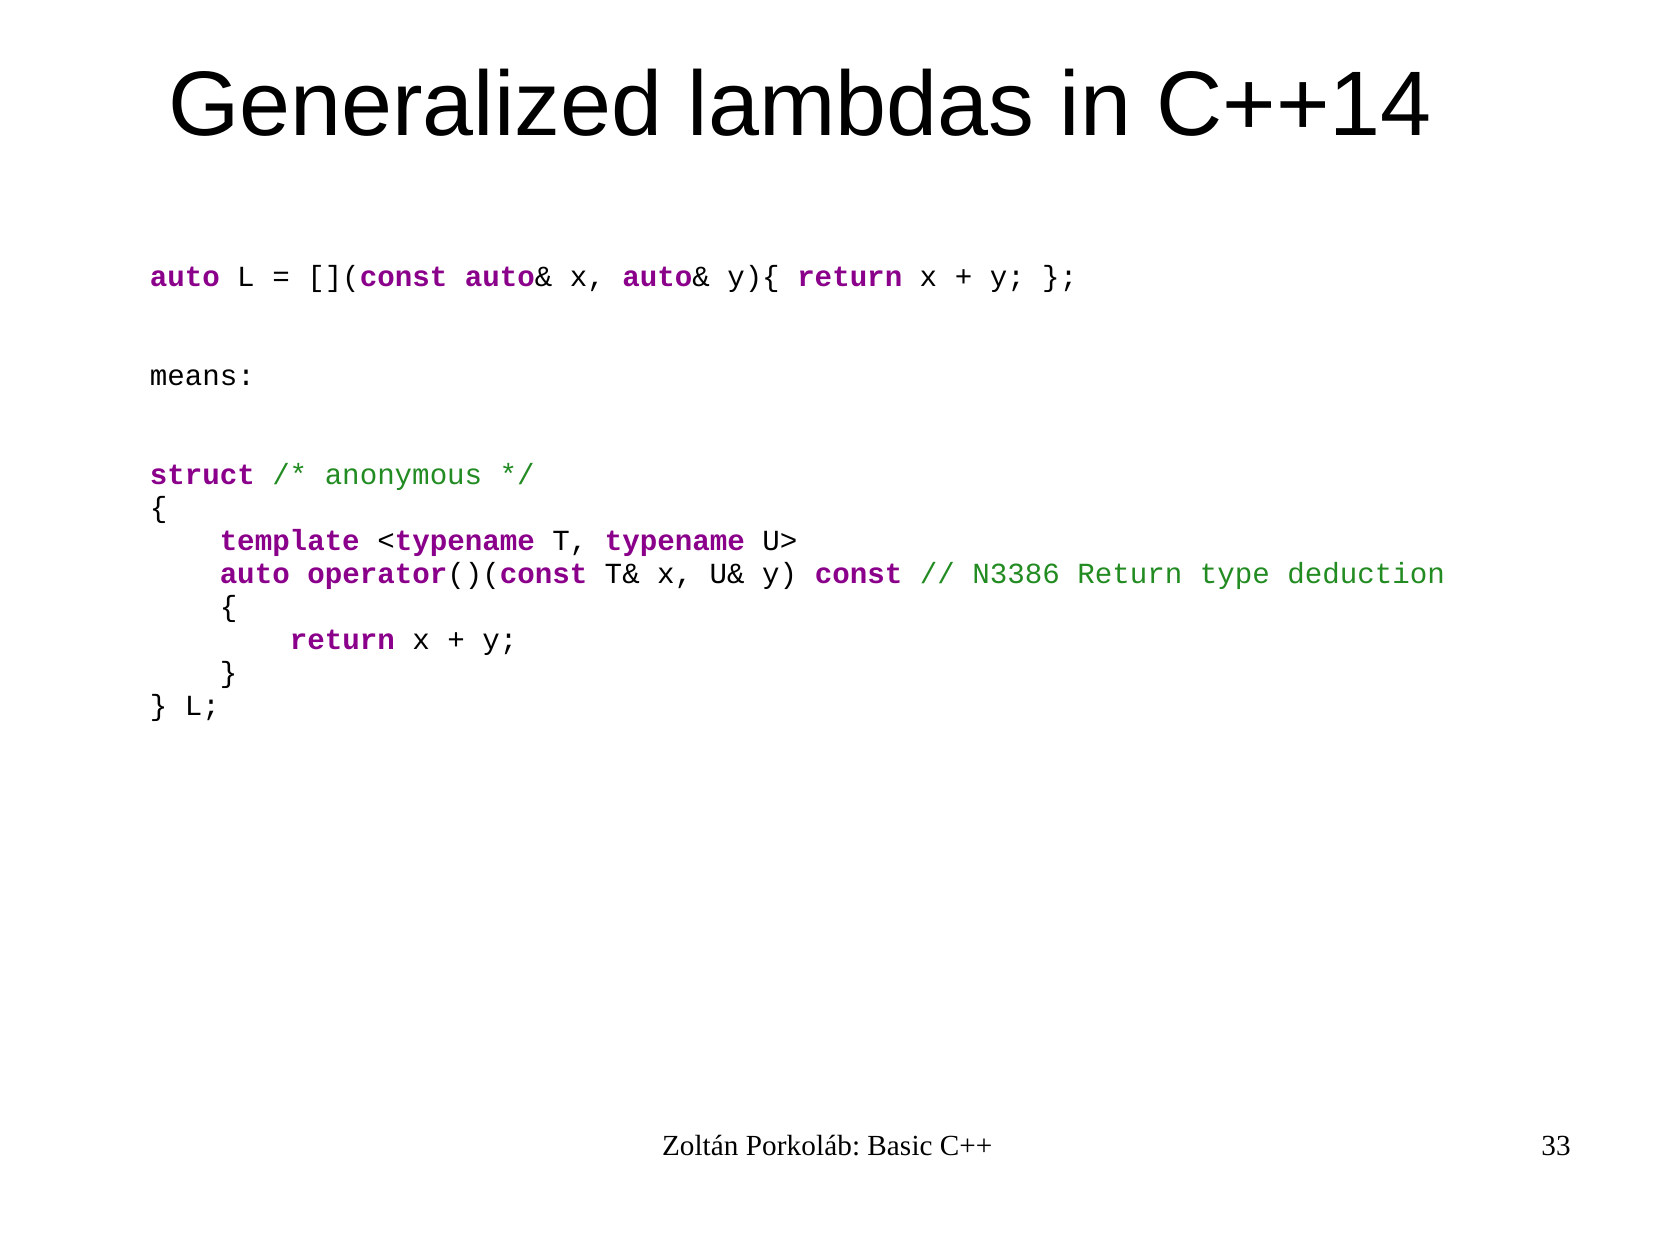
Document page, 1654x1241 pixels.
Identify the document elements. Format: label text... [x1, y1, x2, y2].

text_box [68, 225, 1654, 1216]
text_box auto L = [](const auto& x, auto& y){ return x + y; }; means: struct /* anonymous */ { template <typename T, typename U> auto operator()(const T& x, U& y) const // N3386 Return type deduction { return x + y; } } L; [135, 255, 1471, 1066]
title Generalized lambdas in C++14 [56, 0, 1546, 208]
